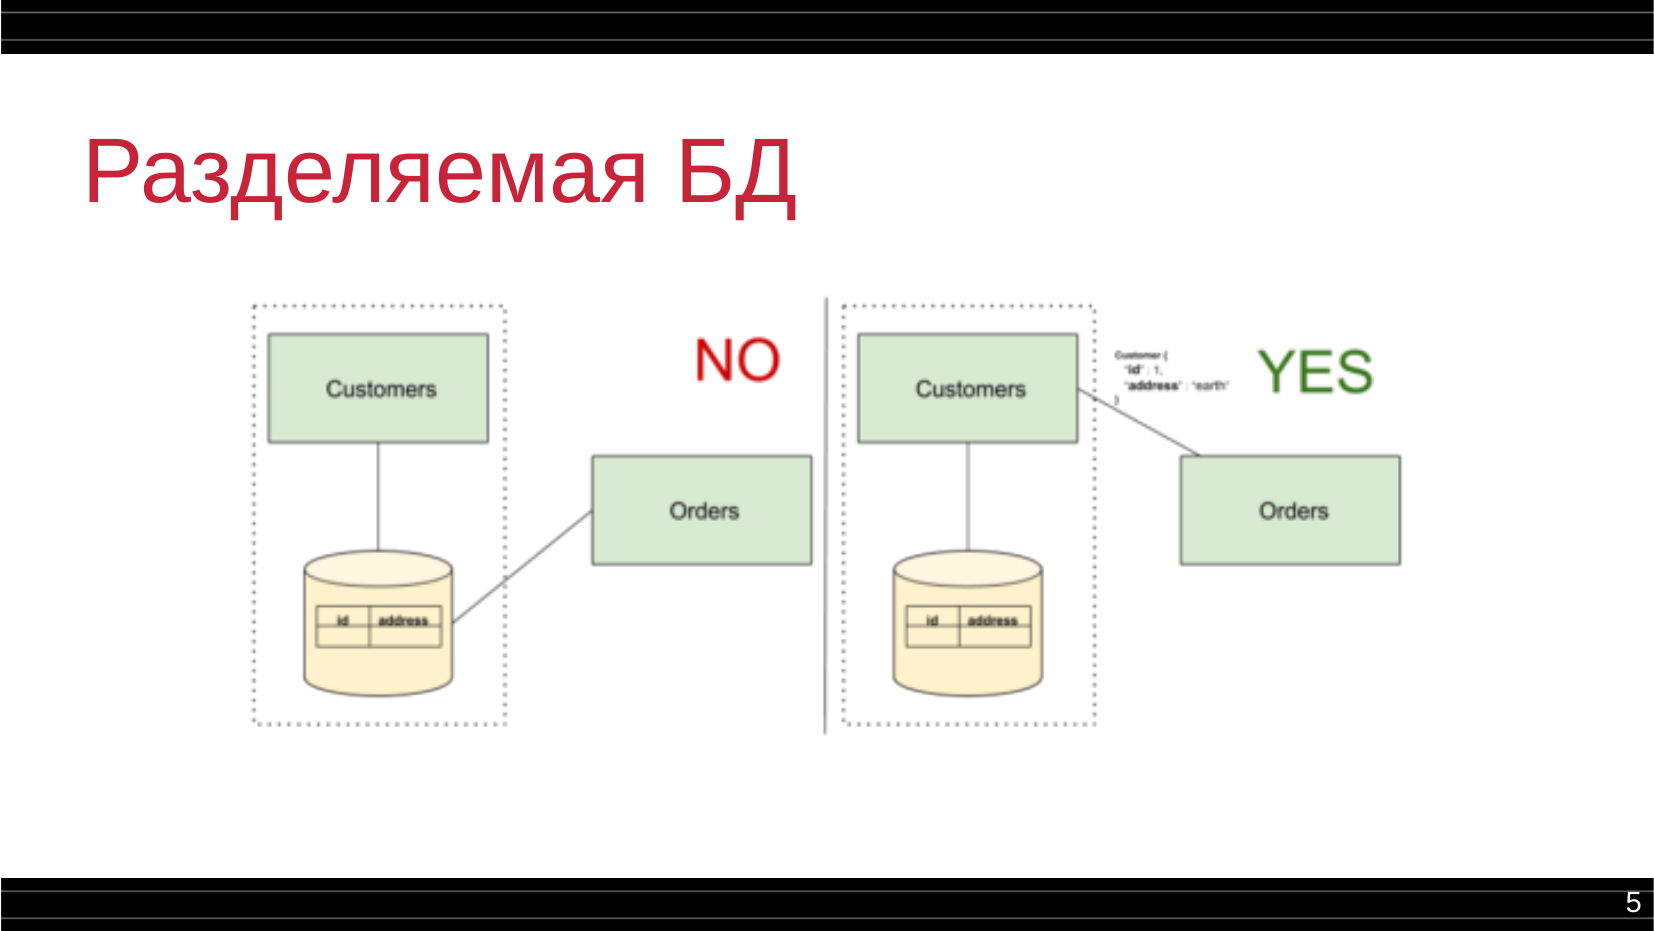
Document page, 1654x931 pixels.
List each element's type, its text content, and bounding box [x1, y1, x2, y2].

title Разделяемая БД [82, 92, 1571, 249]
picture [1, 878, 1654, 931]
picture [1, 0, 1654, 54]
picture [240, 271, 1413, 757]
